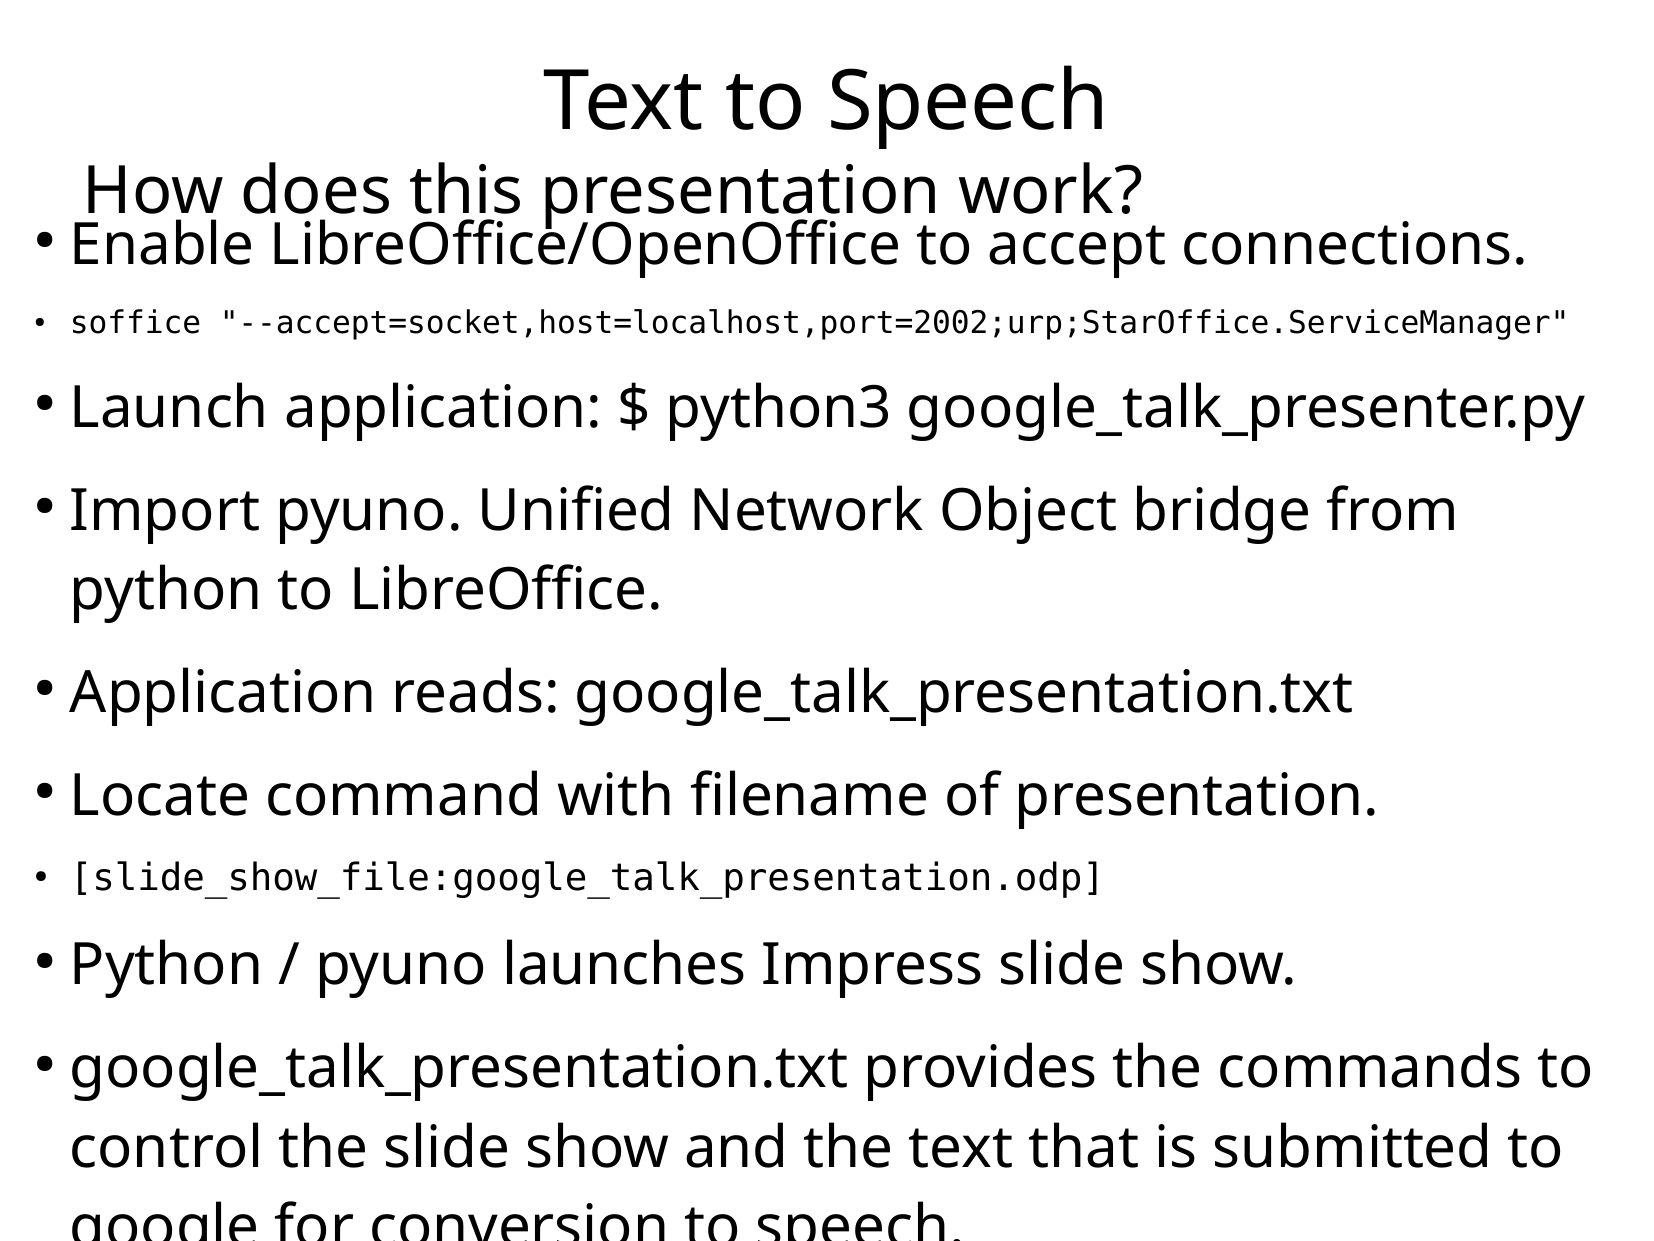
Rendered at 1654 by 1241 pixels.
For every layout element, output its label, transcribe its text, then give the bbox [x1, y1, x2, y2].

subtitle How does this presentation work? [82, 158, 1571, 277]
title Text to Speech [82, 32, 1571, 158]
text_box Enable LibreOffice/OpenOffice to accept connections. soffice "--accept=socket,host=localhost,port=2002;urp;StarOffice.ServiceManager" Launch application: $ python3 google_talk_presenter.py Import pyuno. Unified Network Object bridge from python to LibreOffice. Application reads: google_talk_presentation.txt Locate command with filename of presentation. [slide_show_file:google_talk_presentation.odp] Python / pyuno launches Impress slide show. google_talk_presentation.txt provides the commands to control the slide show and the text that is submitted to google for conversion to speech. [34, 277, 1654, 1189]
